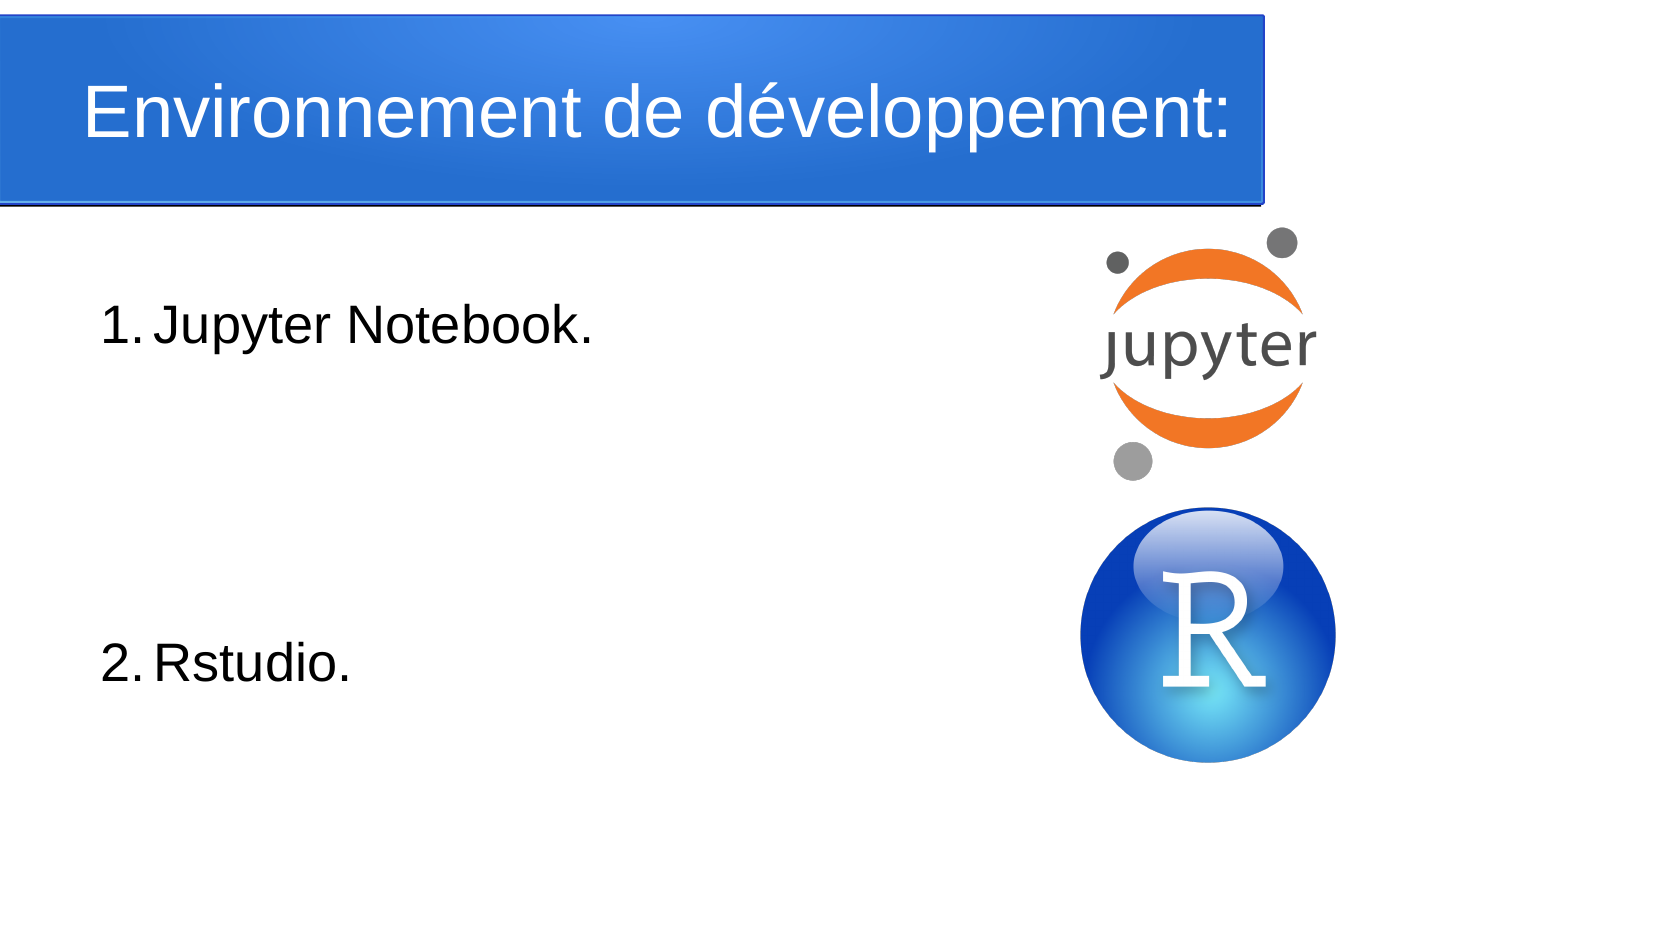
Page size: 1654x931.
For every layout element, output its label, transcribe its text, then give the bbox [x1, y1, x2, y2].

picture [1097, 224, 1320, 482]
title Environnement de développement: [82, 35, 1235, 189]
picture [1079, 506, 1337, 764]
list Jupyter Notebook. Rstudio. [82, 224, 809, 764]
